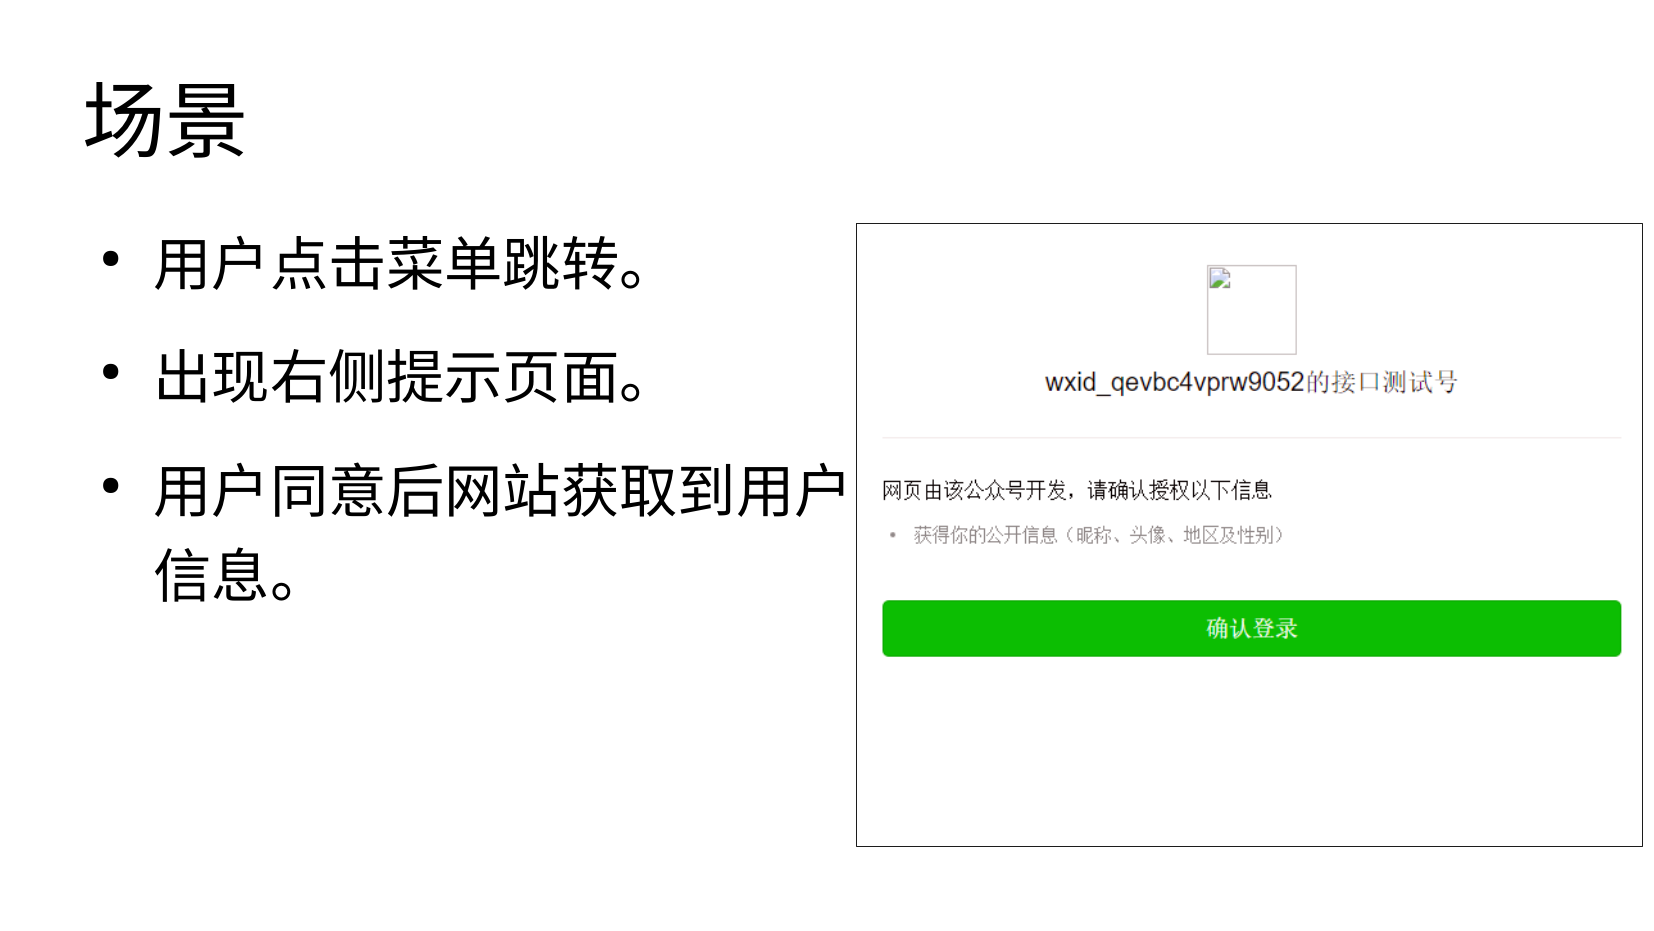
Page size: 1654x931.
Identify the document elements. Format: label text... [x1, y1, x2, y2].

picture [857, 224, 1642, 847]
title 场景 [82, 37, 1571, 193]
list 用户点击菜单跳转。 出现右侧提示页面。 用户同意后网站获取到用户信息。 [82, 217, 886, 848]
